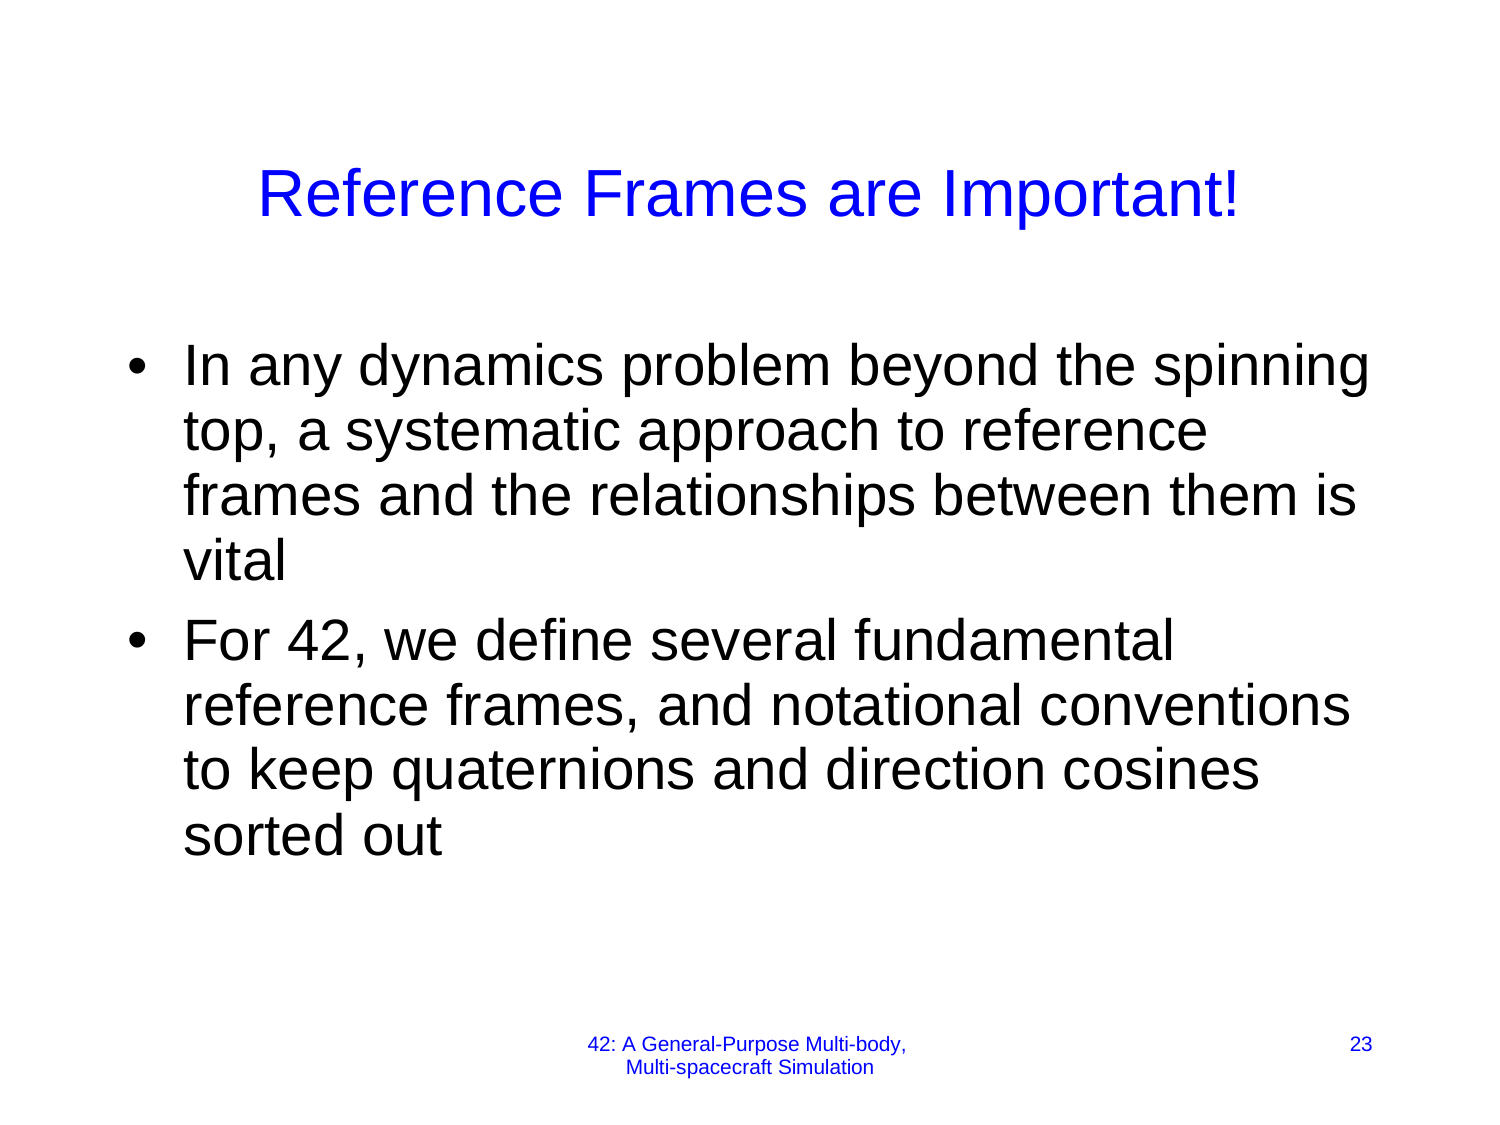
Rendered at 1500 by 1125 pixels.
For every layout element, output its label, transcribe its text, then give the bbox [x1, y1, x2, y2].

title Reference Frames are Important! [112, 99, 1388, 288]
list In any dynamics problem beyond the spinning top, a systematic approach to reference frames and the relationships between them is vital For 42, we define several fundamental reference frames, and notational conventions to keep quaternions and direction cosines sorted out [112, 324, 1388, 1068]
